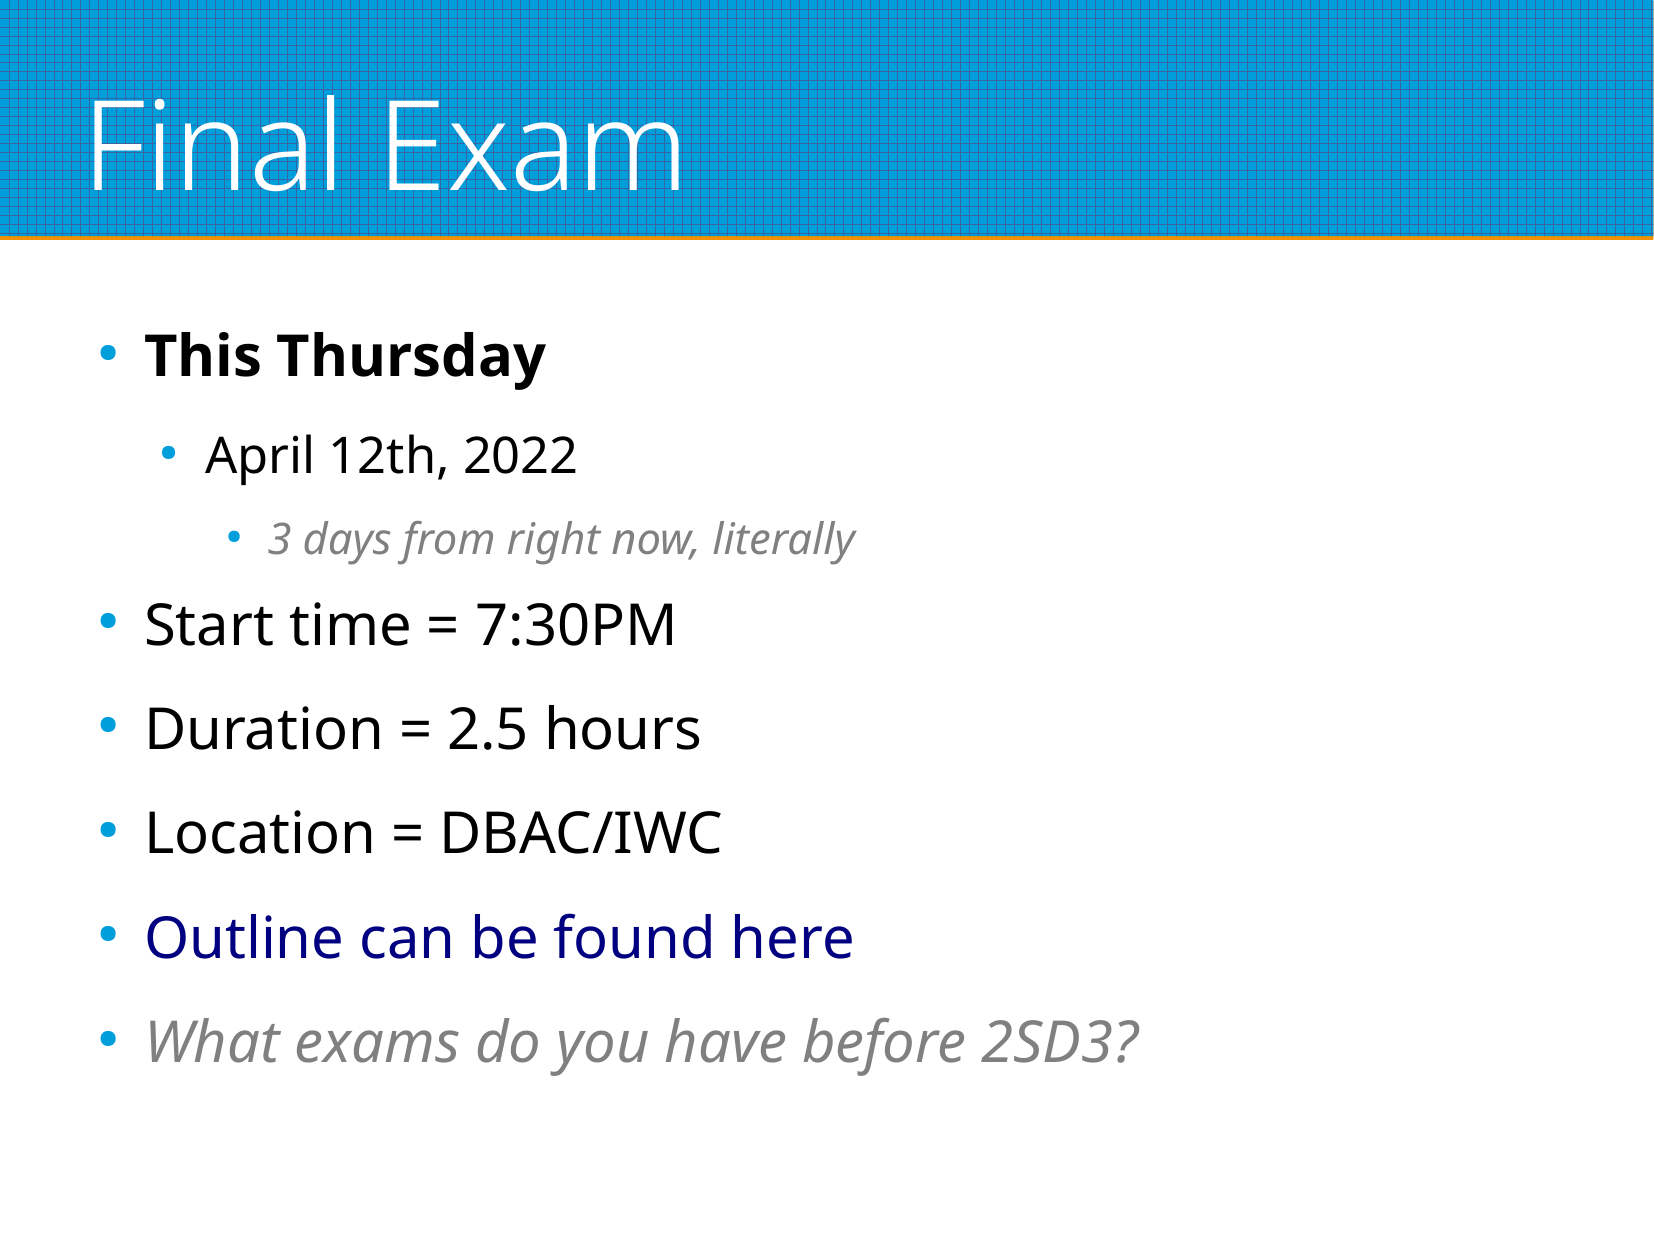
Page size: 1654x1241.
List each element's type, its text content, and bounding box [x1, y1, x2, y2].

title Final Exam [82, 19, 1571, 227]
list This Thursday April 12th, 2022 3 days from right now, literally Start time = 7:30PM Duration = 2.5 hours Location = DBAC/IWC Outline can be found here What exams do you have before 2SD3? [82, 314, 1563, 1081]
